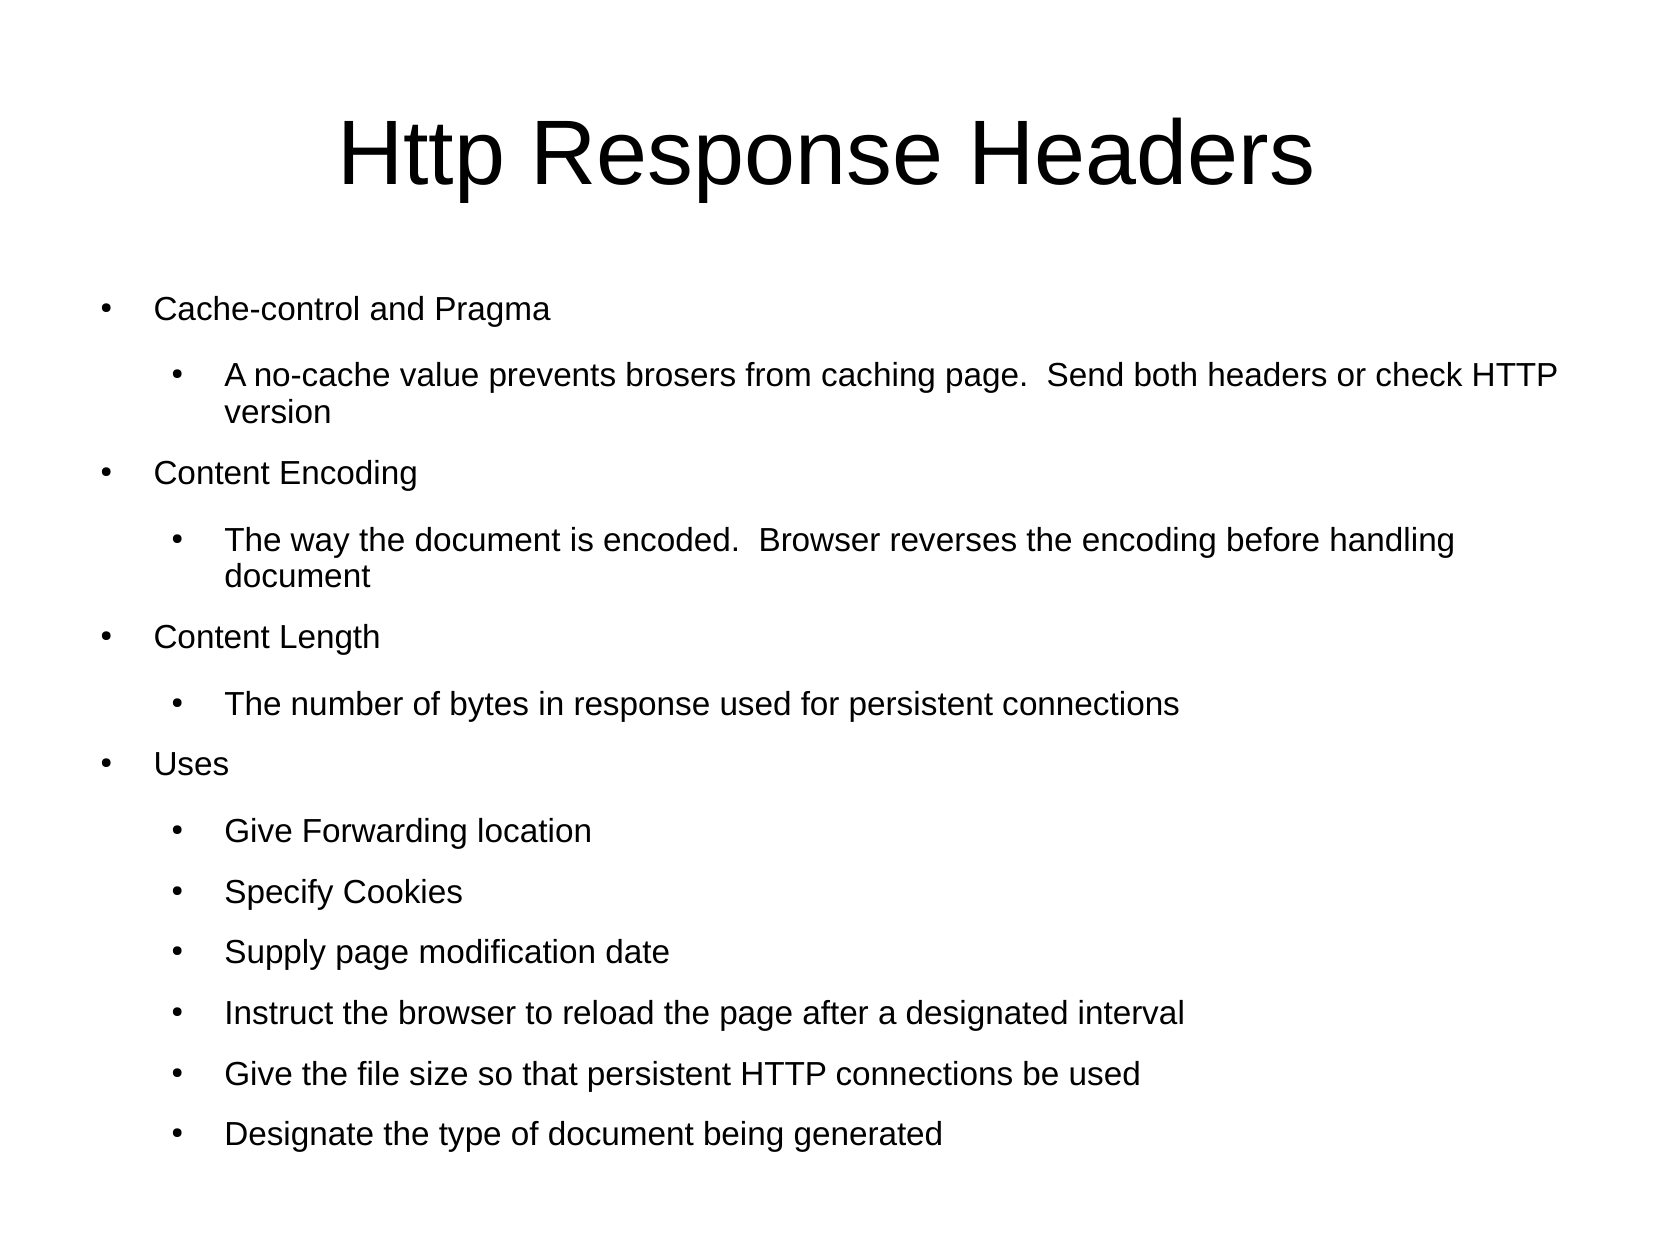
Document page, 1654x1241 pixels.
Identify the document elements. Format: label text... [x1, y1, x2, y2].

list Cache-control and Pragma A no-cache value prevents brosers from caching page. Send both headers or check HTTP version Content Encoding The way the document is encoded. Browser reverses the encoding before handling document Content Length The number of bytes in response used for persistent connections Uses Give Forwarding location Specify Cookies Supply page modification date Instruct the browser to reload the page after a designated interval Give the file size so that persistent HTTP connections be used Designate the type of document being generated [82, 290, 1571, 1157]
title Http Response Headers [82, 49, 1571, 257]
